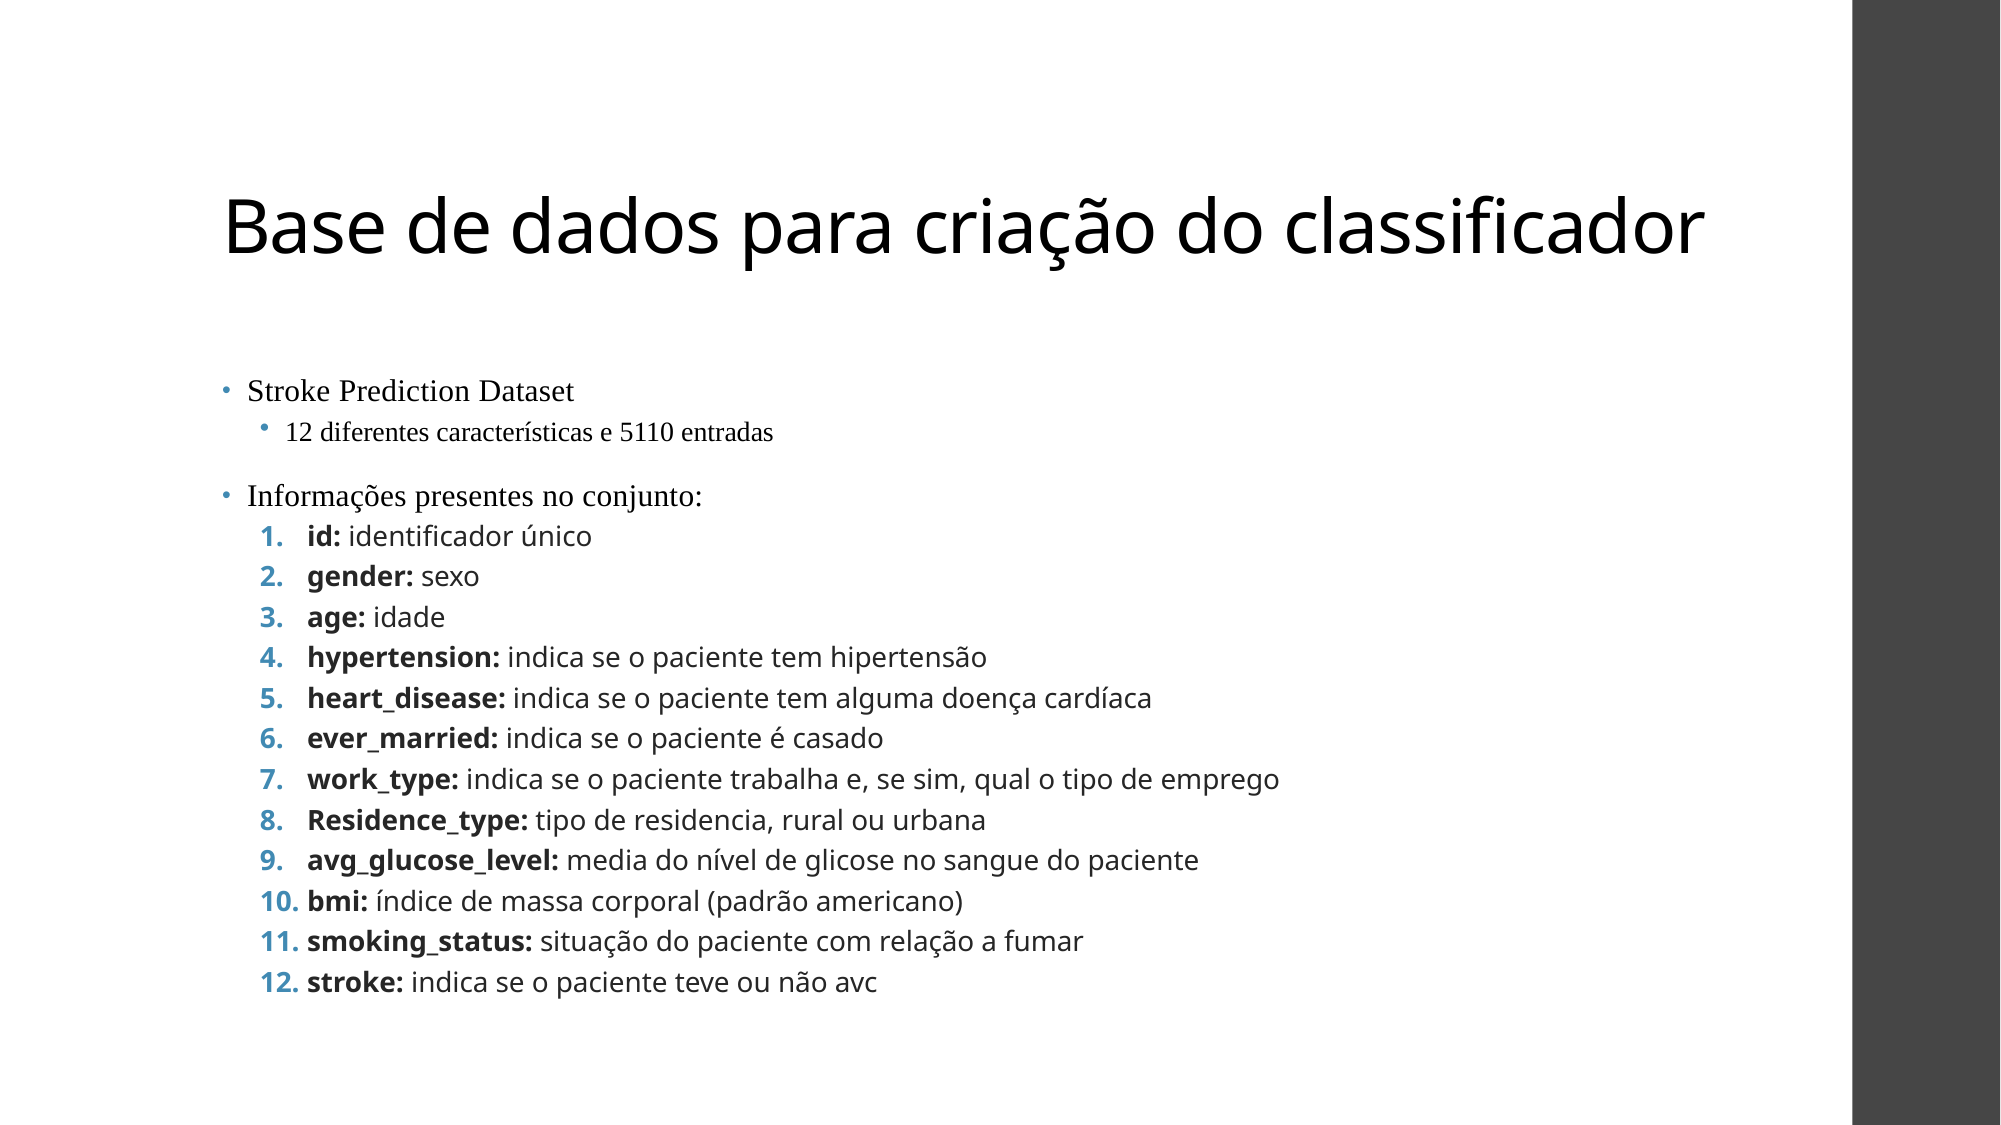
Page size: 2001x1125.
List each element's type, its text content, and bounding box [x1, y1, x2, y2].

list Stroke Prediction Dataset 12 diferentes características e 5110 entradas Informações presentes no conjunto: id: identificador único gender: sexo age: idade hypertension: indica se o paciente tem hipertensão heart_disease: indica se o paciente tem alguma doença cardíaca ever_married: indica se o paciente é casado work_type: indica se o paciente trabalha e, se sim, qual o tipo de emprego Residence_type: tipo de residencia, rural ou urbana avg_glucose_level: media do nível de glicose no sangue do paciente bmi: índice de massa corporal (padrão americano) smoking_status: situação do paciente com relação a fumar stroke: indica se o paciente teve ou não avc [206, 299, 1617, 1014]
title Base de dados para criação do classificador [206, 60, 1797, 278]
